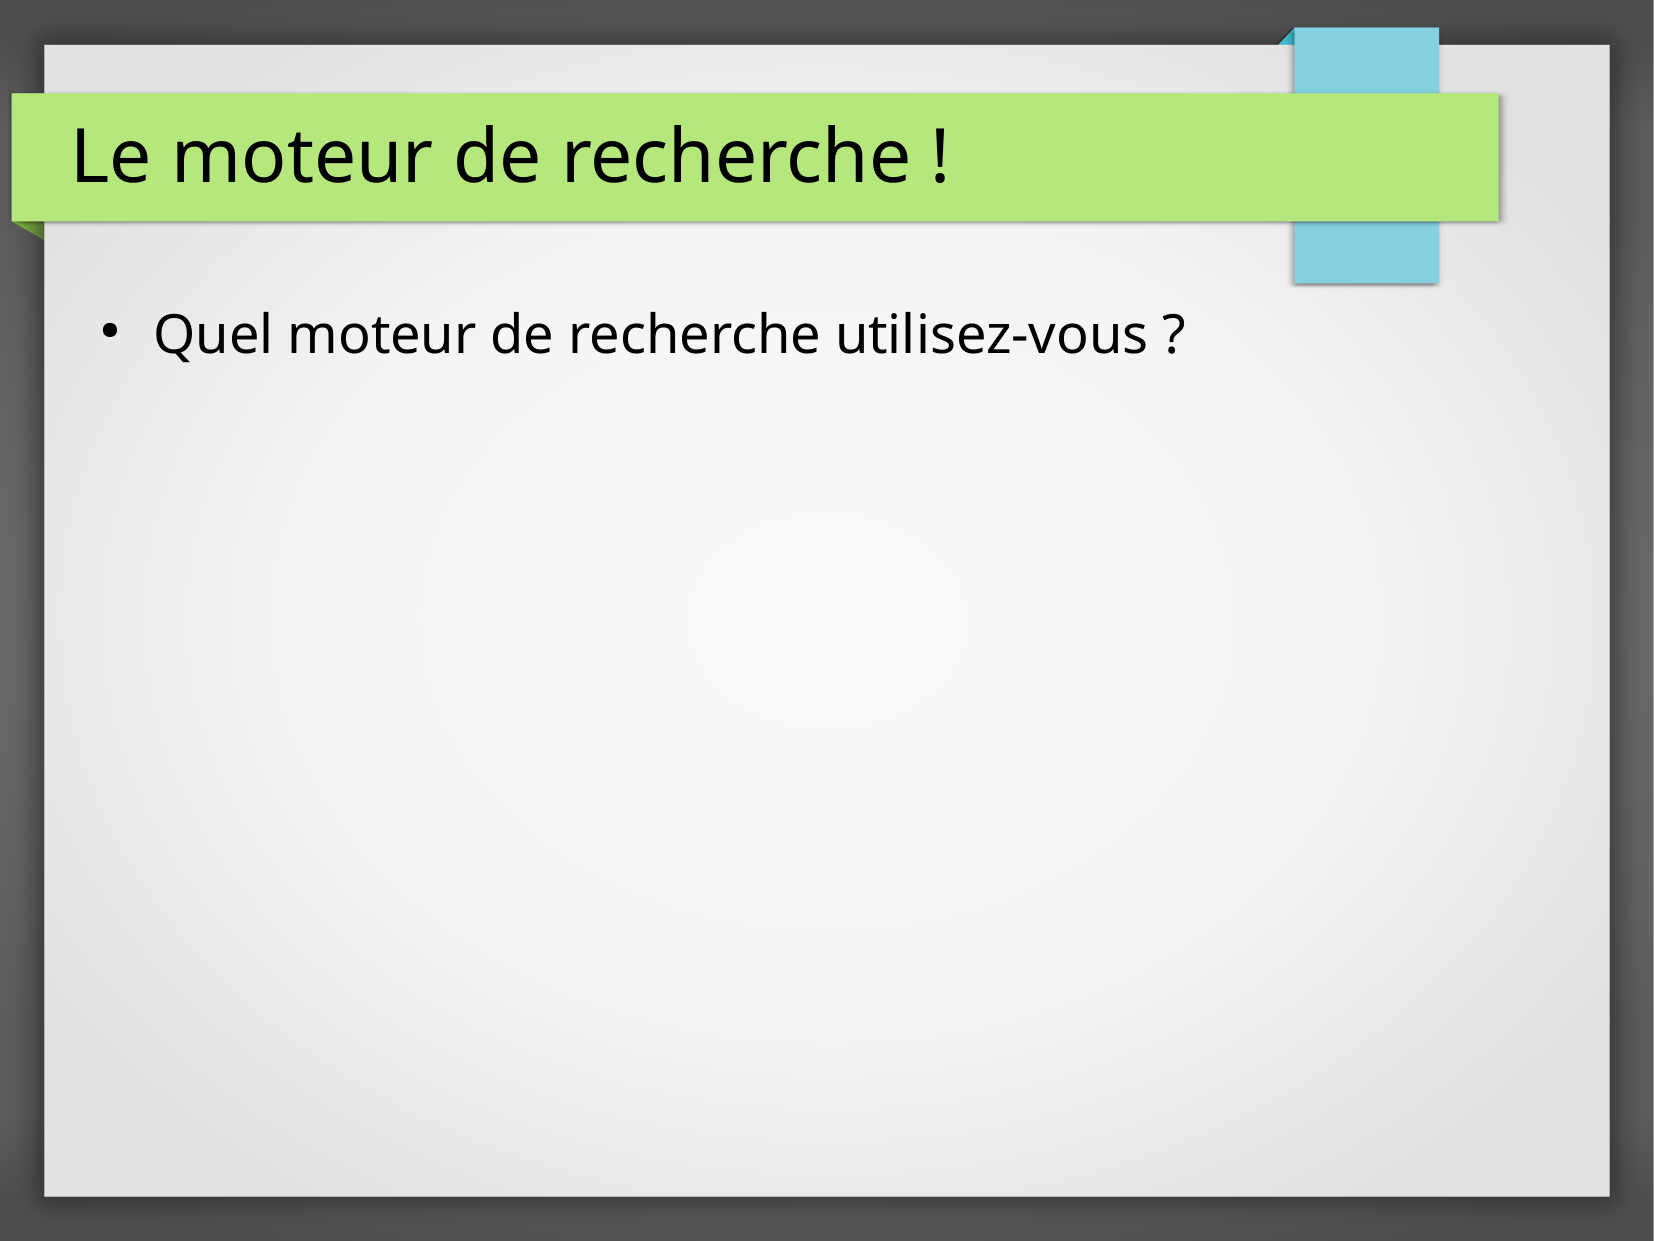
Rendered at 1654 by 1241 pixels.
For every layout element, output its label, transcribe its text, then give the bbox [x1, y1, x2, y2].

title Le moteur de recherche ! [70, 60, 1524, 248]
picture [0, 0, 1654, 1241]
list Quel moteur de recherche utilisez-vous ? [82, 295, 1571, 1015]
